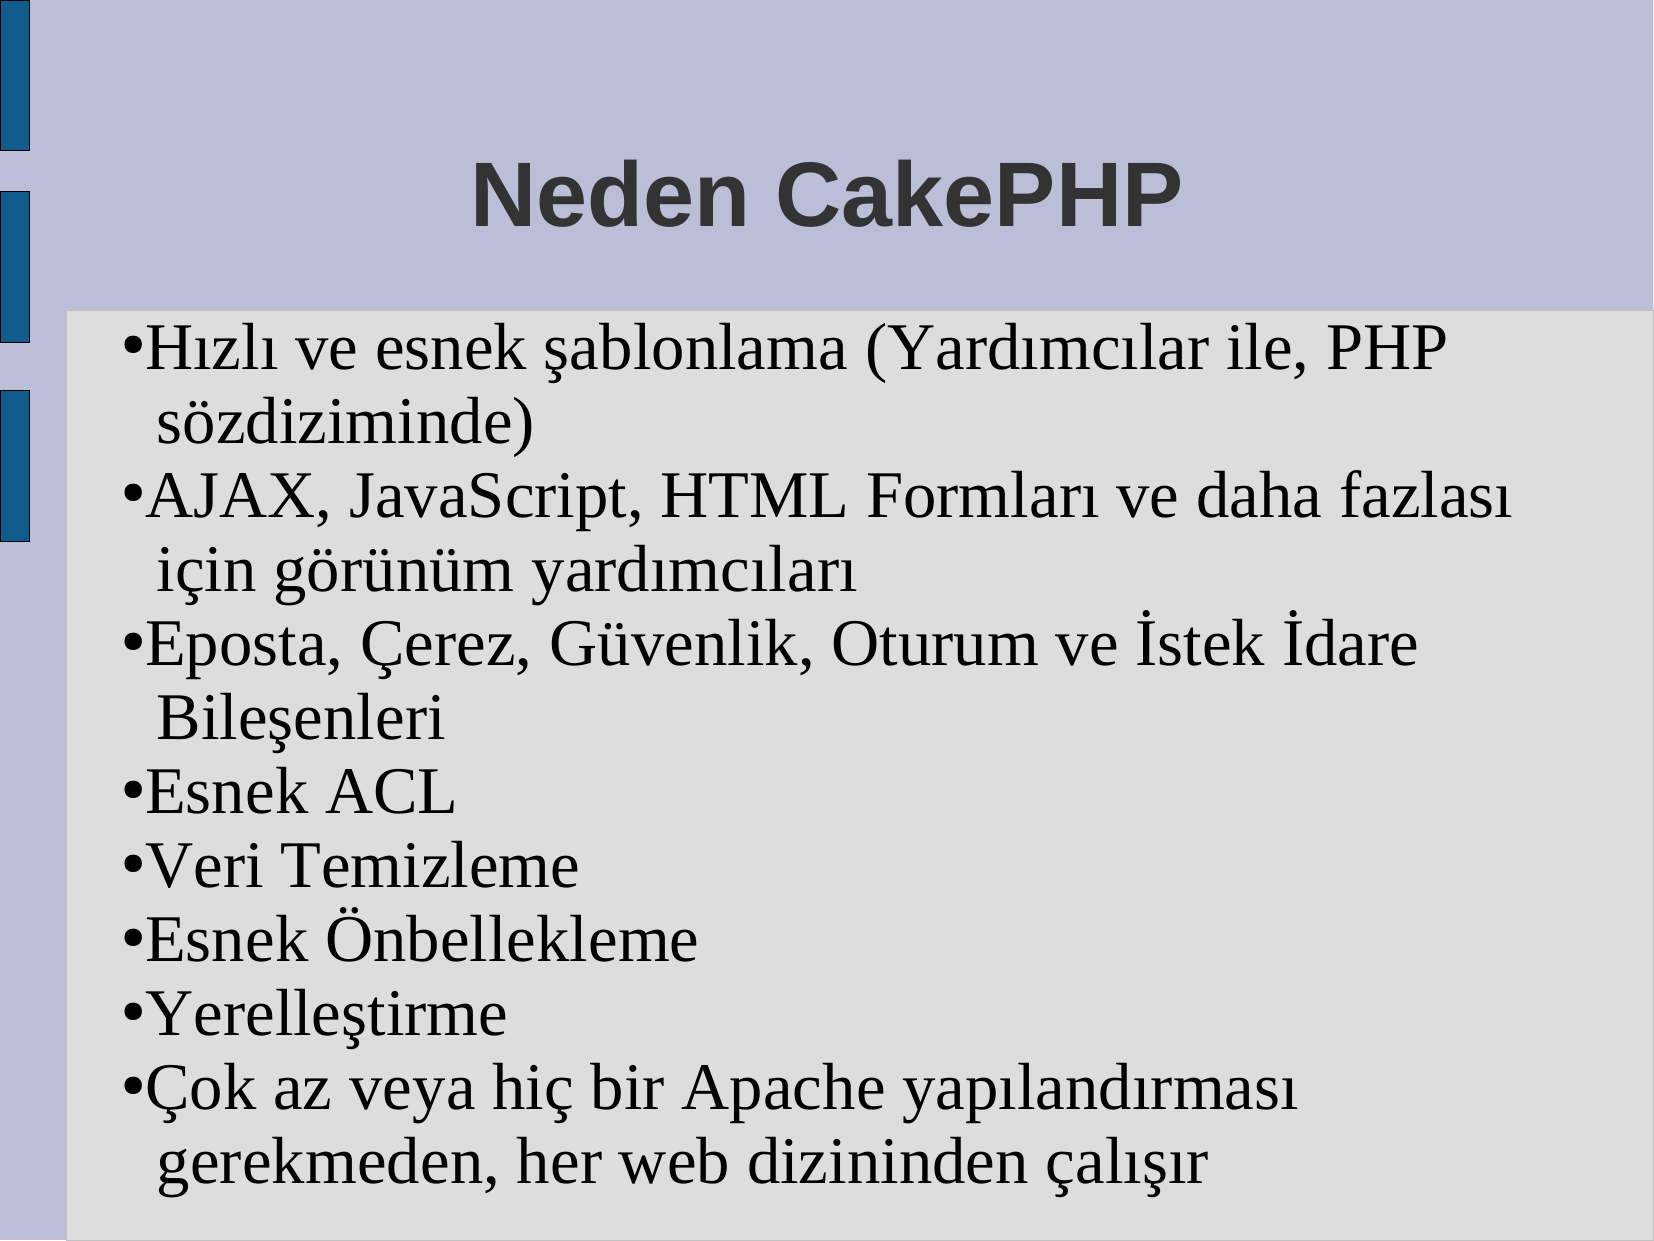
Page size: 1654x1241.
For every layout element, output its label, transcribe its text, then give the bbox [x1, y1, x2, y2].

title Neden CakePHP [121, 98, 1534, 291]
subtitle Hızlı ve esnek şablonlama (Yardımcılar ile, PHP sözdiziminde) AJAX, JavaScript, HTML Formları ve daha fazlası için görünüm yardımcıları Eposta, Çerez, Güvenlik, Oturum ve İstek İdare Bileşenleri Esnek ACL Veri Temizleme Esnek Önbellekleme Yerelleştirme Çok az veya hiç bir Apache yapılandırması gerekmeden, her web dizininden çalışır [121, 309, 1534, 1199]
